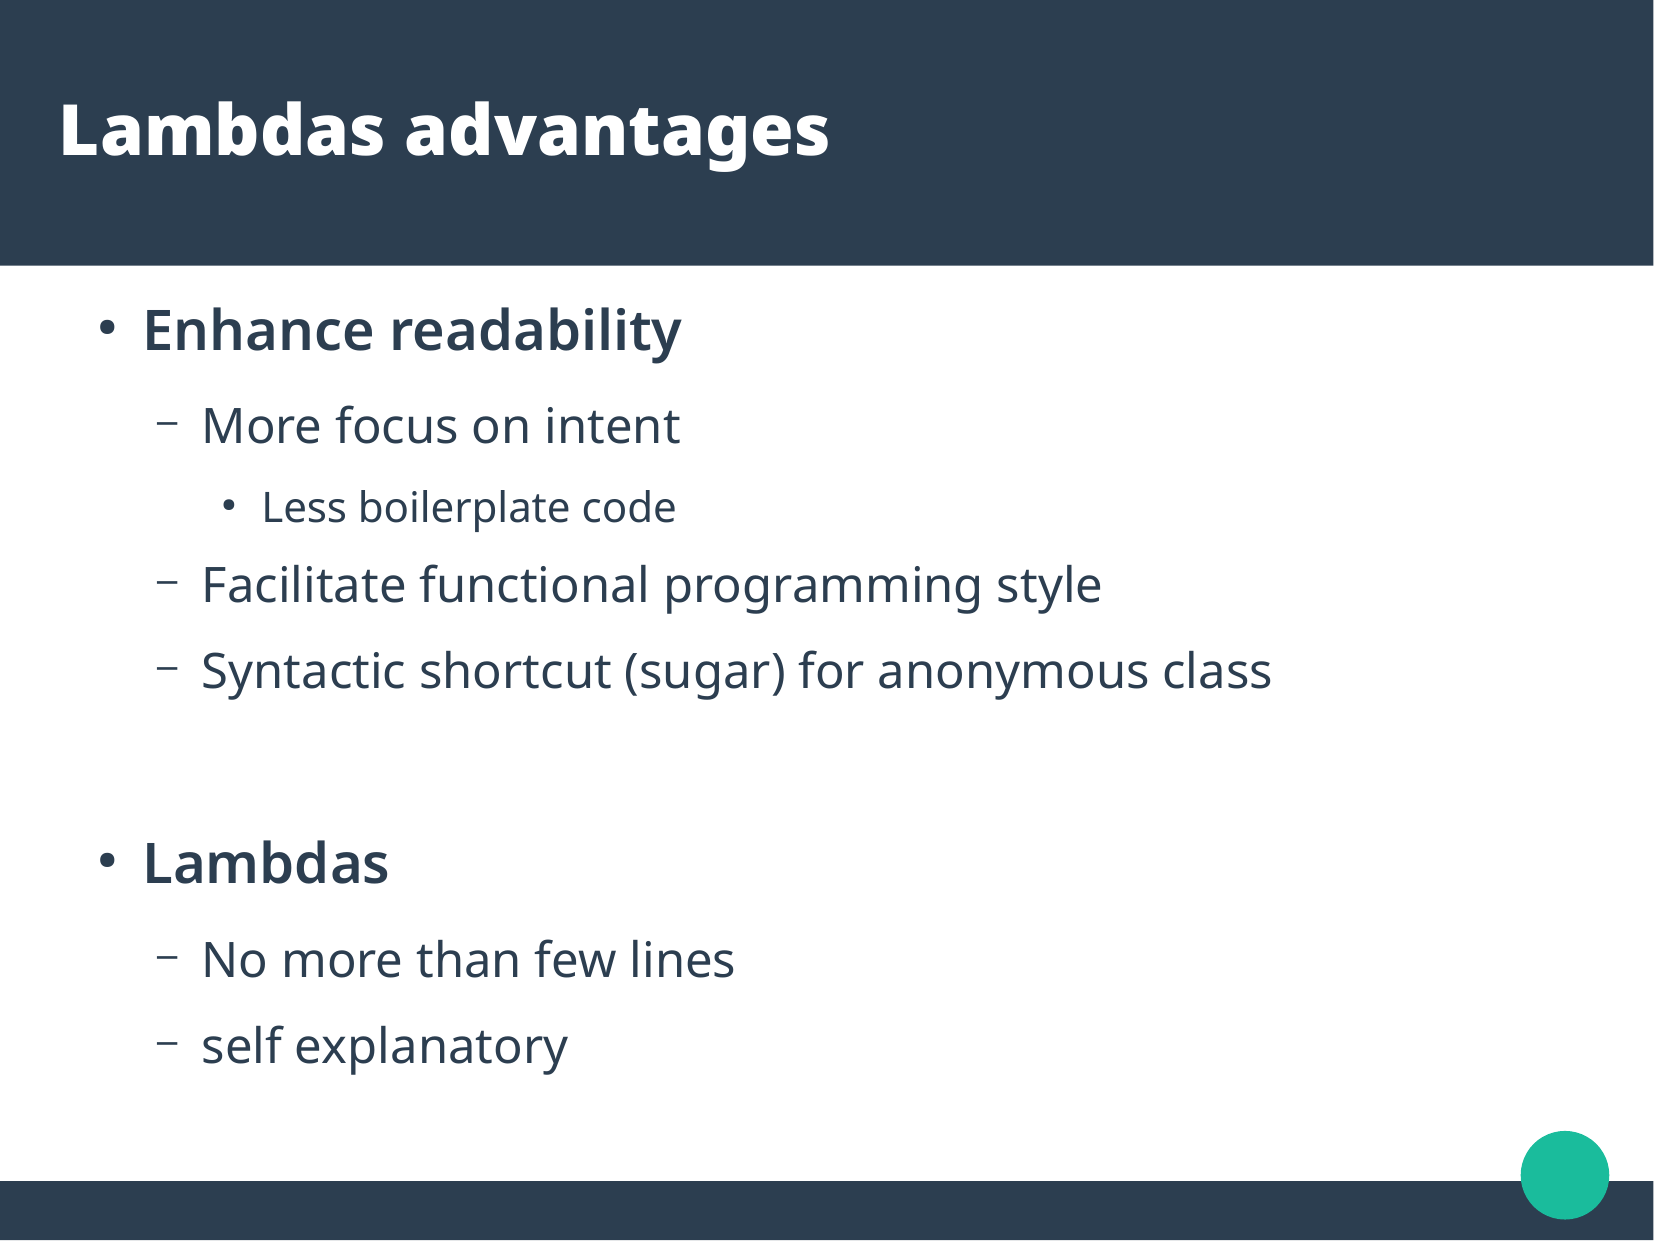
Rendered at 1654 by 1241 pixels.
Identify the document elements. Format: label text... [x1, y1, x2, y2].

title Lambdas advantages [59, 49, 1595, 207]
list Enhance readability More focus on intent Less boilerplate code Facilitate functional programming style Syntactic shortcut (sugar) for anonymous class Lambdas No more than few lines self explanatory [82, 290, 1571, 1081]
